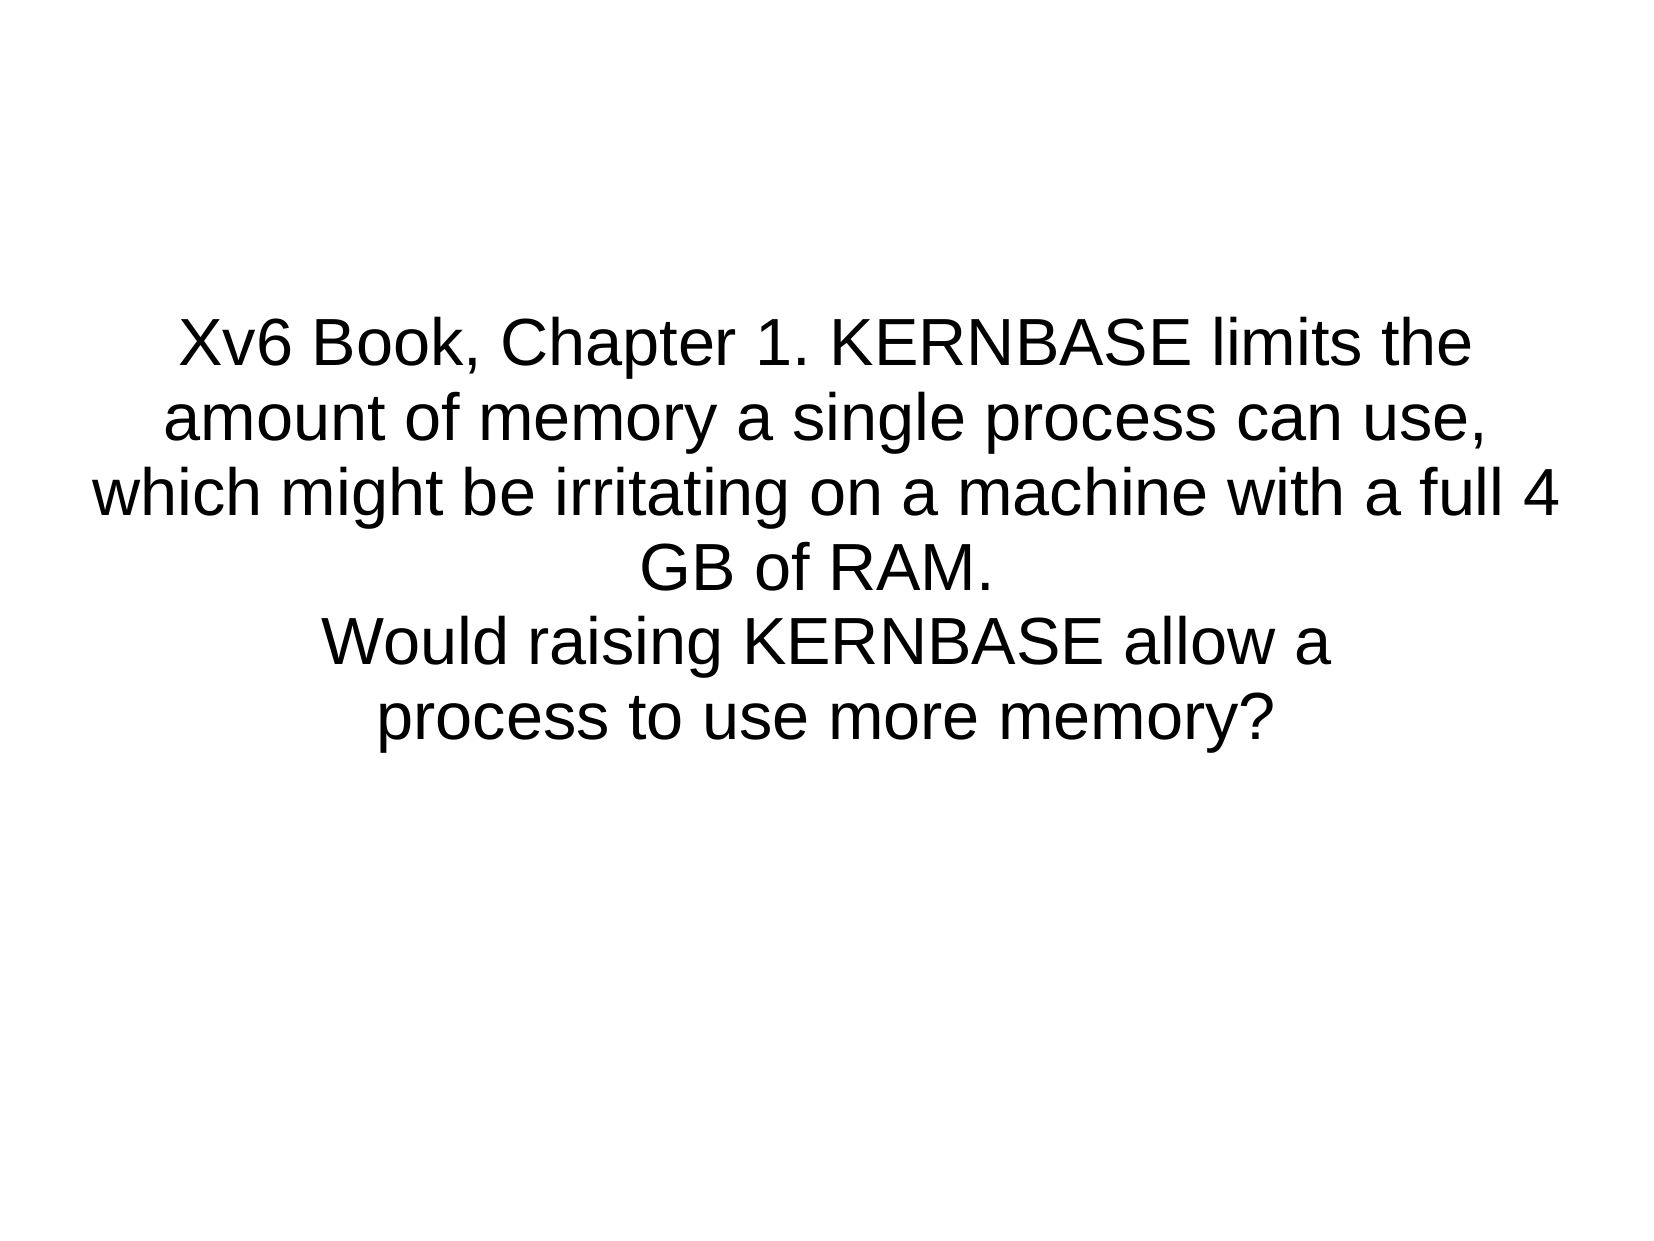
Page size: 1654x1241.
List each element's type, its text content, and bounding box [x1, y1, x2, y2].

subtitle Xv6 Book, Chapter 1. KERNBASE limits the amount of memory a single process can use, which might be irritating on a machine with a full 4 GB of RAM. Would raising KERNBASE allow a process to use more memory? [82, 49, 1571, 1010]
